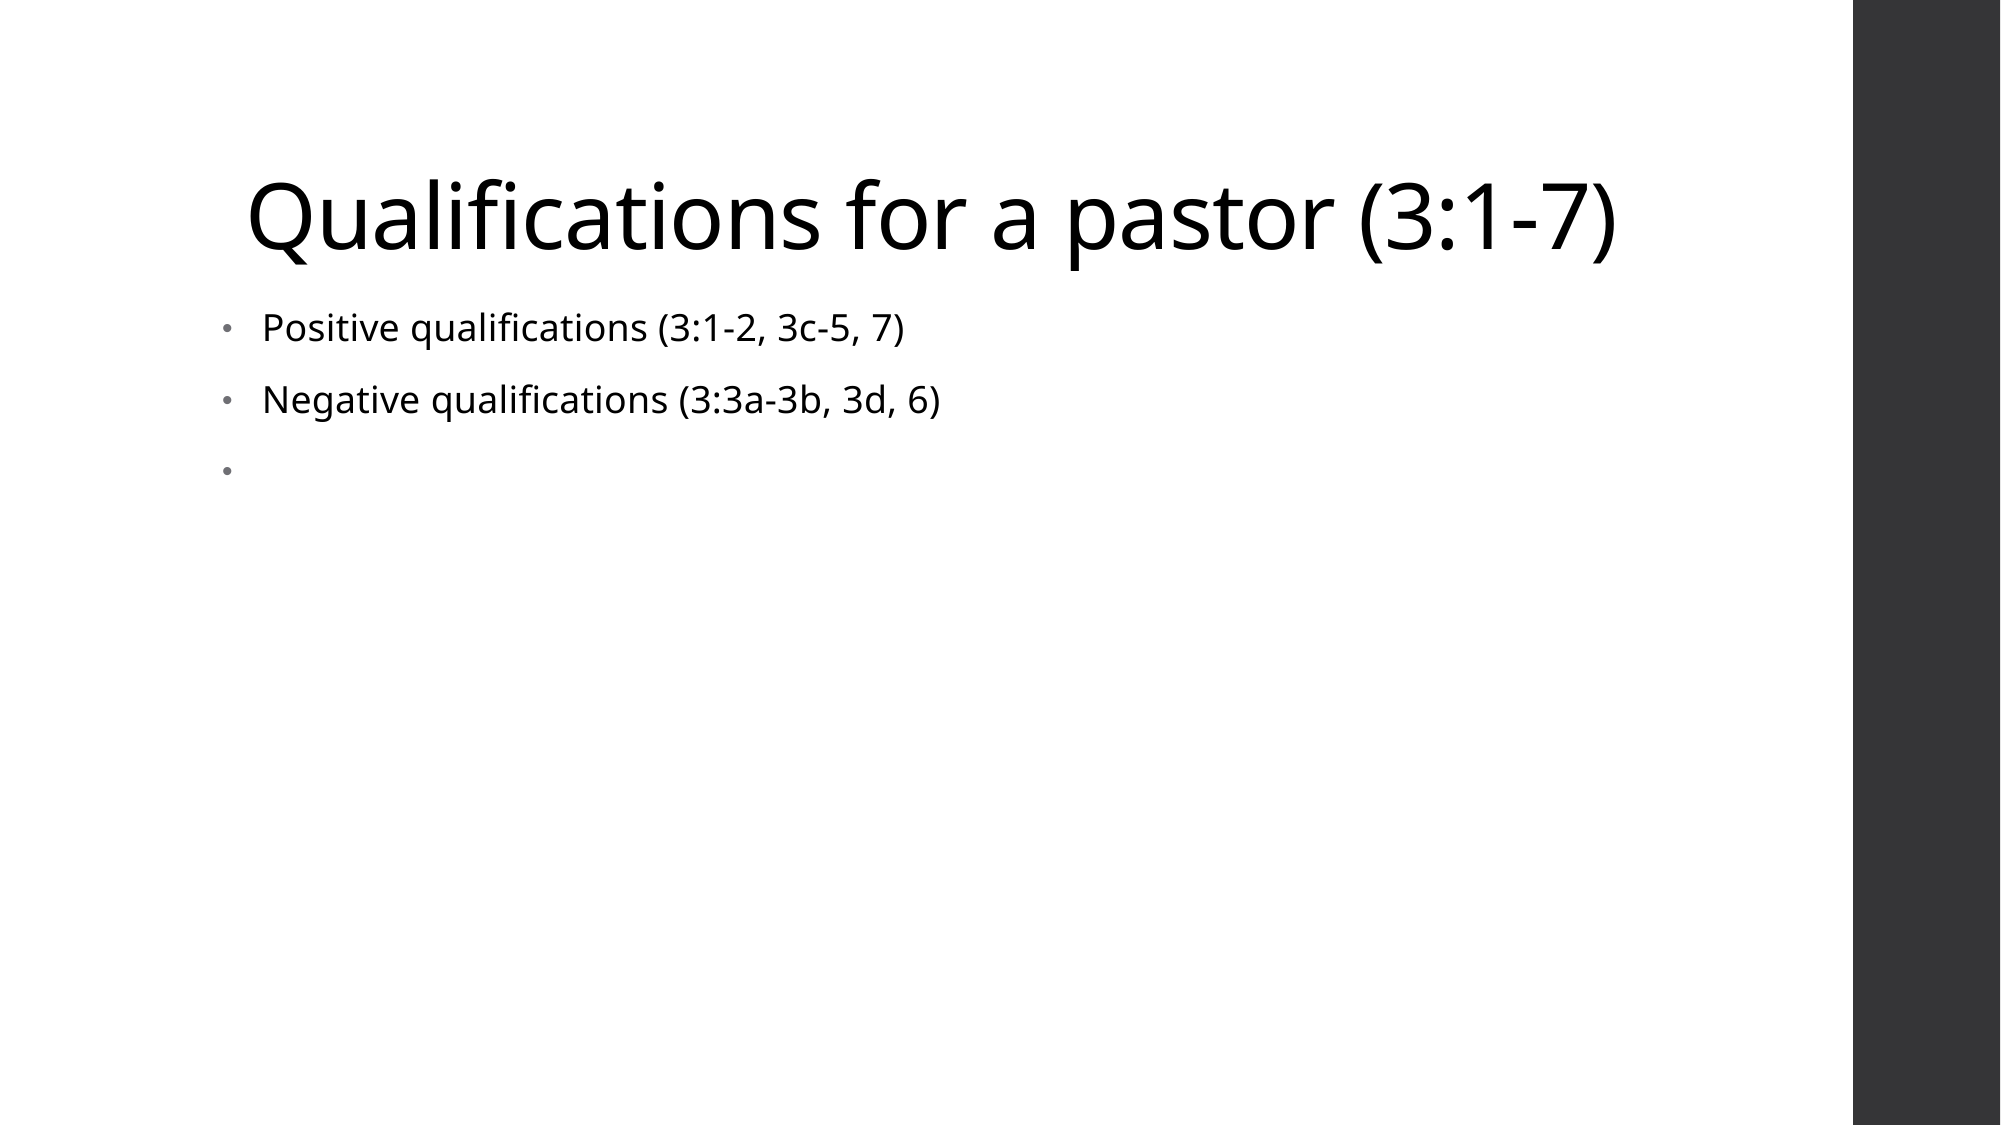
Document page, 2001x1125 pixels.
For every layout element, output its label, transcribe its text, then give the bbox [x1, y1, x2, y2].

list Positive qualifications (3:1-2, 3c-5, 7) Negative qualifications (3:3a-3b, 3d, 6) [206, 299, 1617, 1014]
title Qualifications for a pastor (3:1-7) [206, 60, 1797, 278]
